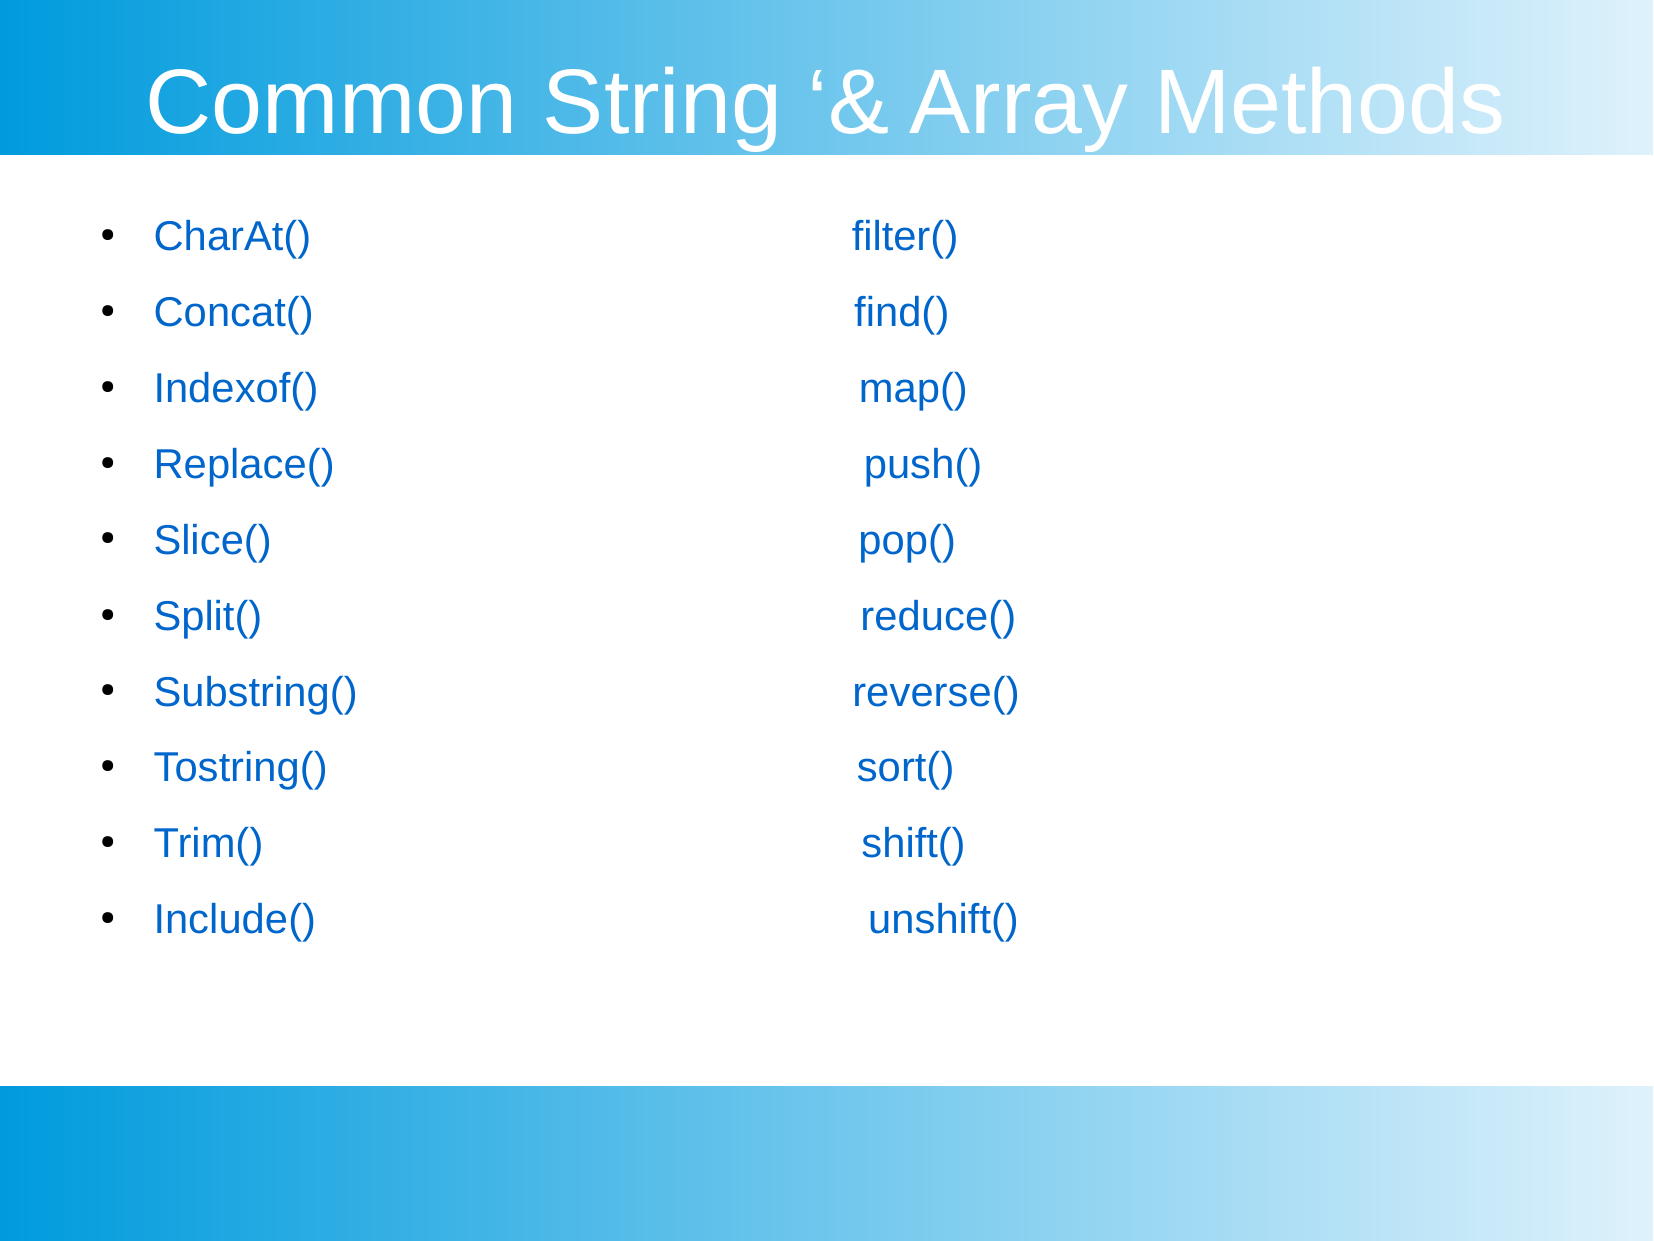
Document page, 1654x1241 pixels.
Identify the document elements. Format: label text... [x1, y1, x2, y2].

list CharAt() filter() Concat() find() Indexof() map() Replace() push() Slice() pop() Split() reduce() Substring() reverse() Tostring() sort() Trim() shift() Include() unshift() [82, 212, 1571, 1010]
title Common String ‘& Array Methods [82, 49, 1571, 155]
